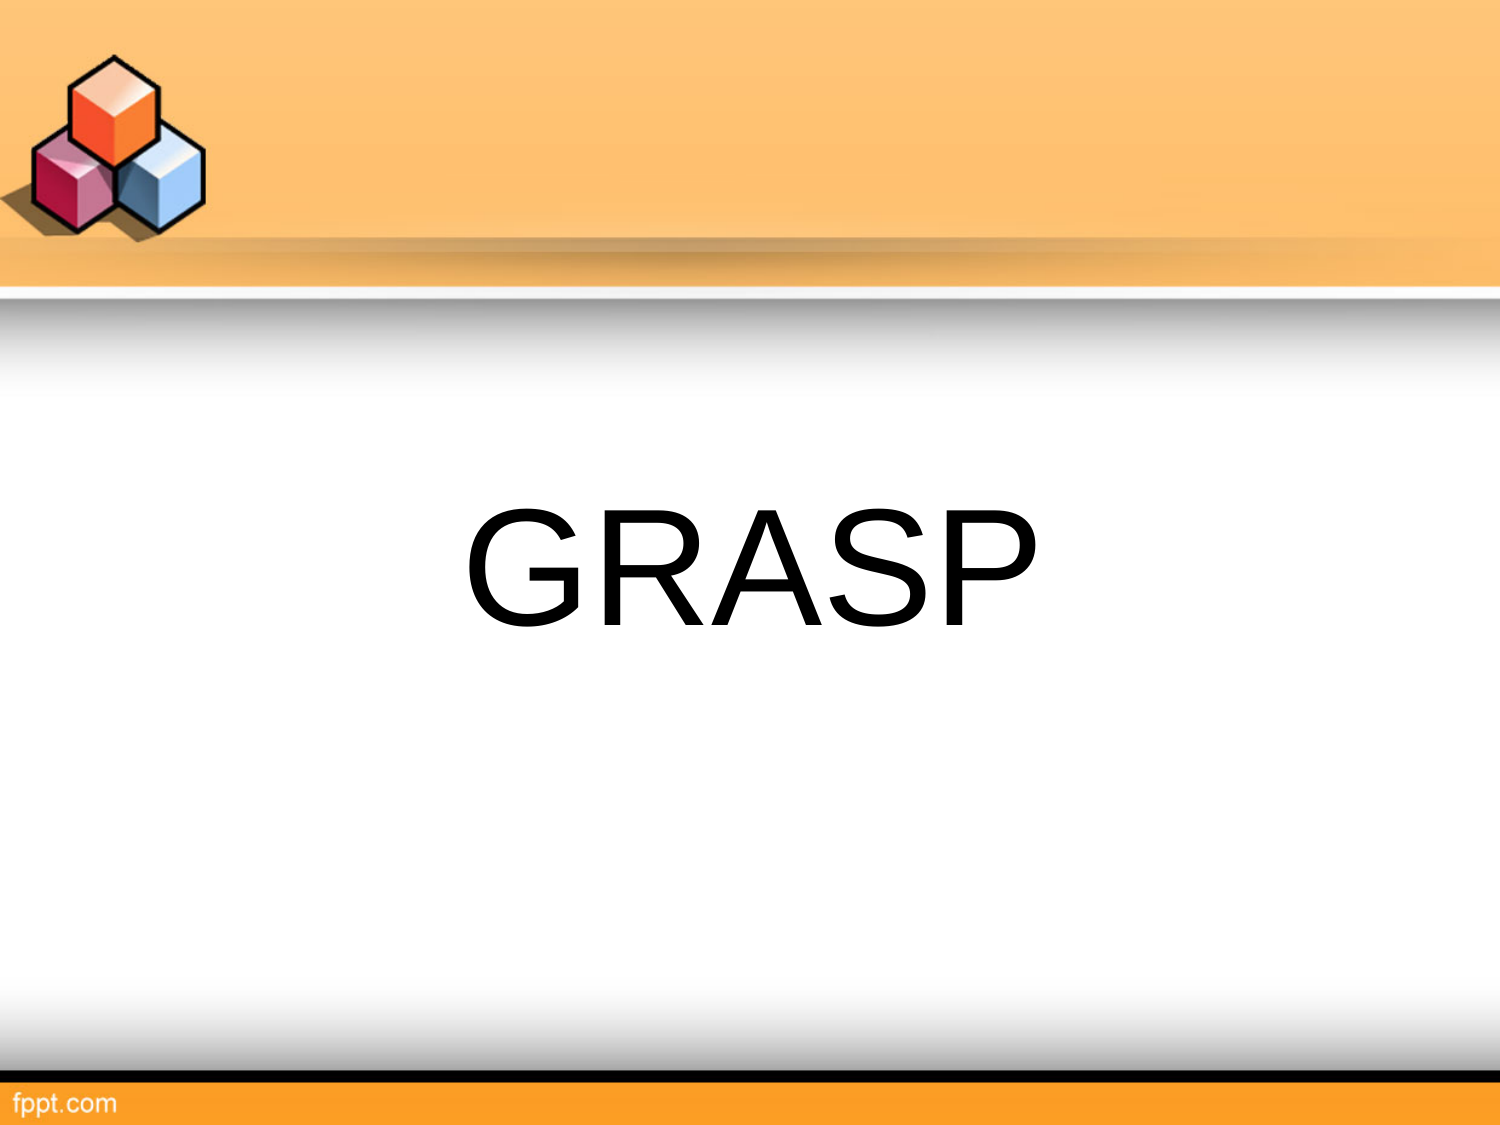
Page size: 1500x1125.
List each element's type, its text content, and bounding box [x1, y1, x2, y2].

title GRASP [78, 451, 1429, 667]
picture [0, 0, 1500, 1125]
